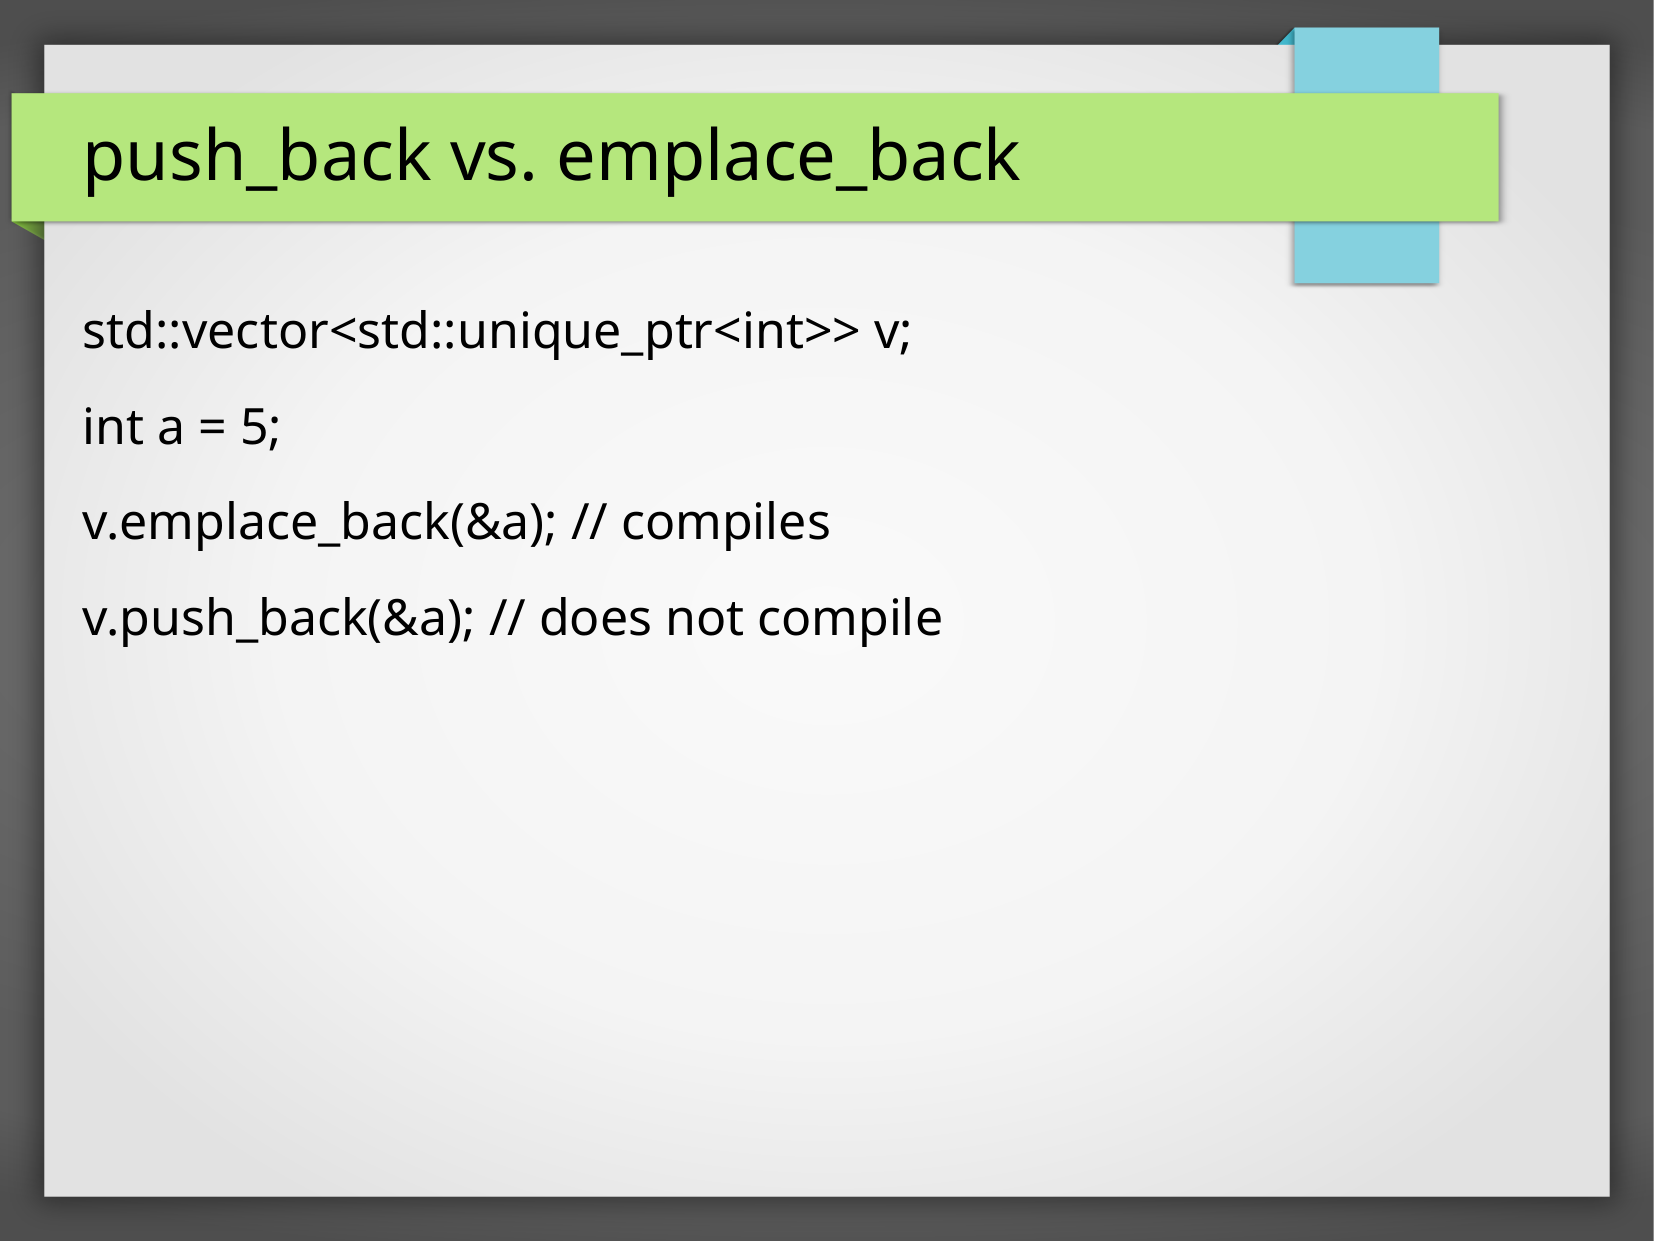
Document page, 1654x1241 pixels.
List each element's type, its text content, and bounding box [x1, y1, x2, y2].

picture [0, 0, 1654, 1241]
list std::vector<std::unique_ptr<int>> v; int a = 5; v.emplace_back(&a); // compiles v.push_back(&a); // does not compile [82, 295, 1571, 1015]
title push_back vs. emplace_back [82, 94, 1264, 213]
